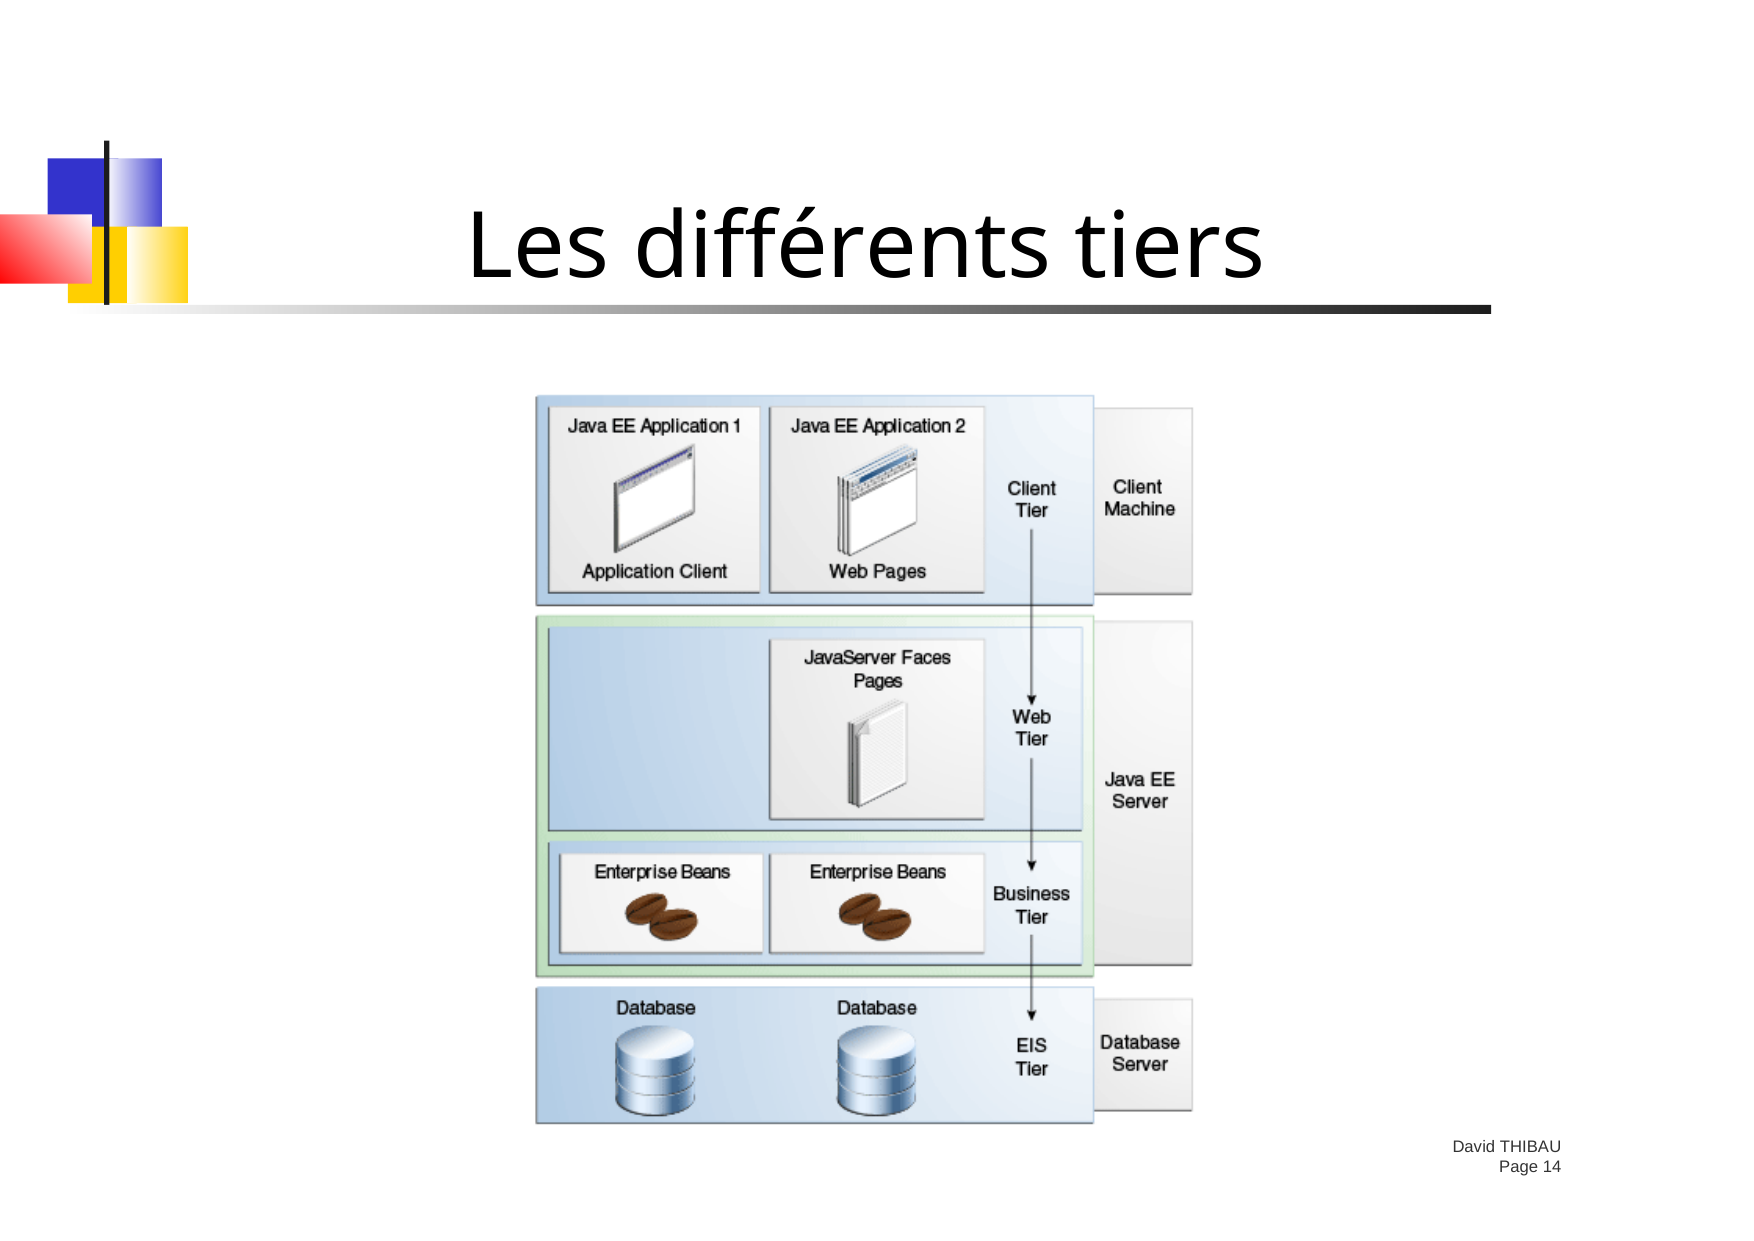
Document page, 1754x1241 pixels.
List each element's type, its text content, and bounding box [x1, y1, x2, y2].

picture [531, 389, 1198, 1129]
title Les différents tiers [179, 152, 1577, 341]
